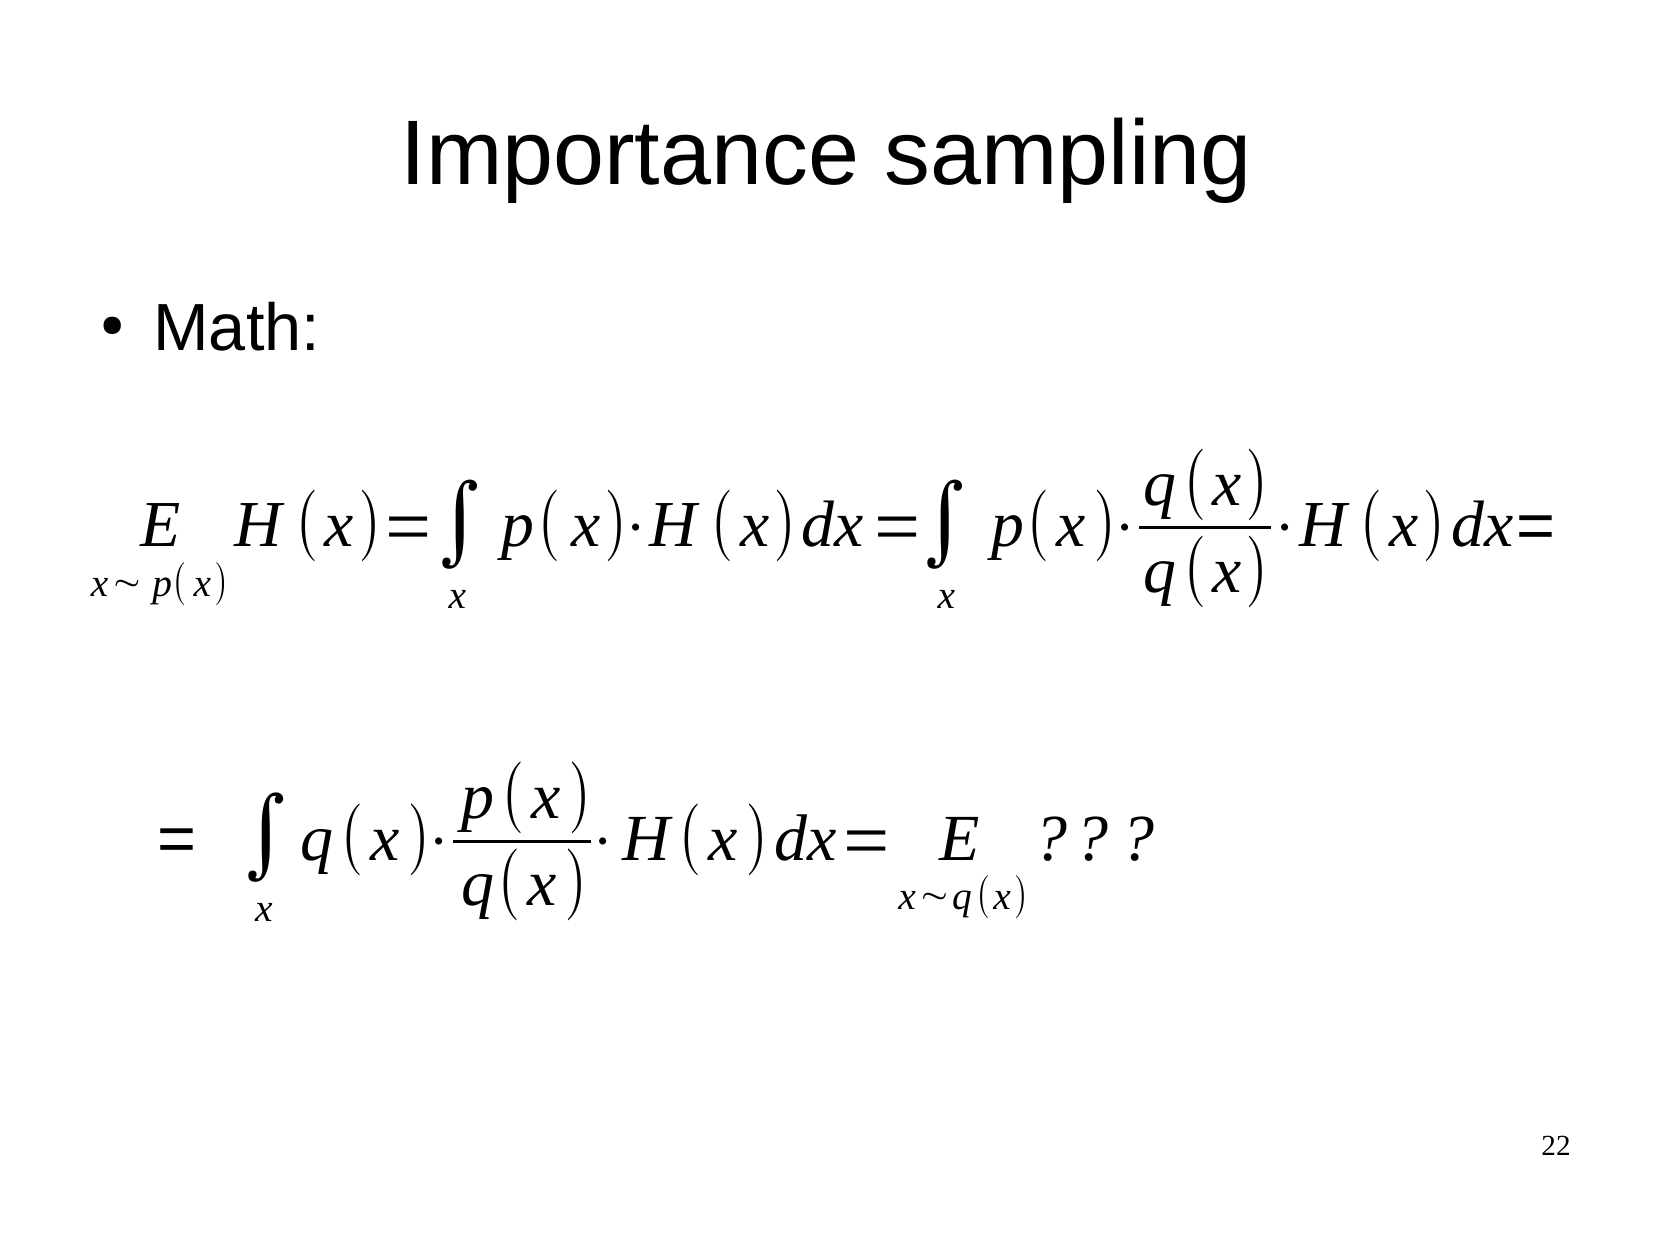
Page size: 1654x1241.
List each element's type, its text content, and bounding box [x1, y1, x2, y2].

chart [221, 757, 1172, 932]
text_box = [142, 793, 212, 884]
list Math: [82, 290, 1571, 1010]
chart [74, 444, 1534, 619]
text_box = [1534, 480, 1570, 571]
title Importance sampling [82, 49, 1571, 257]
